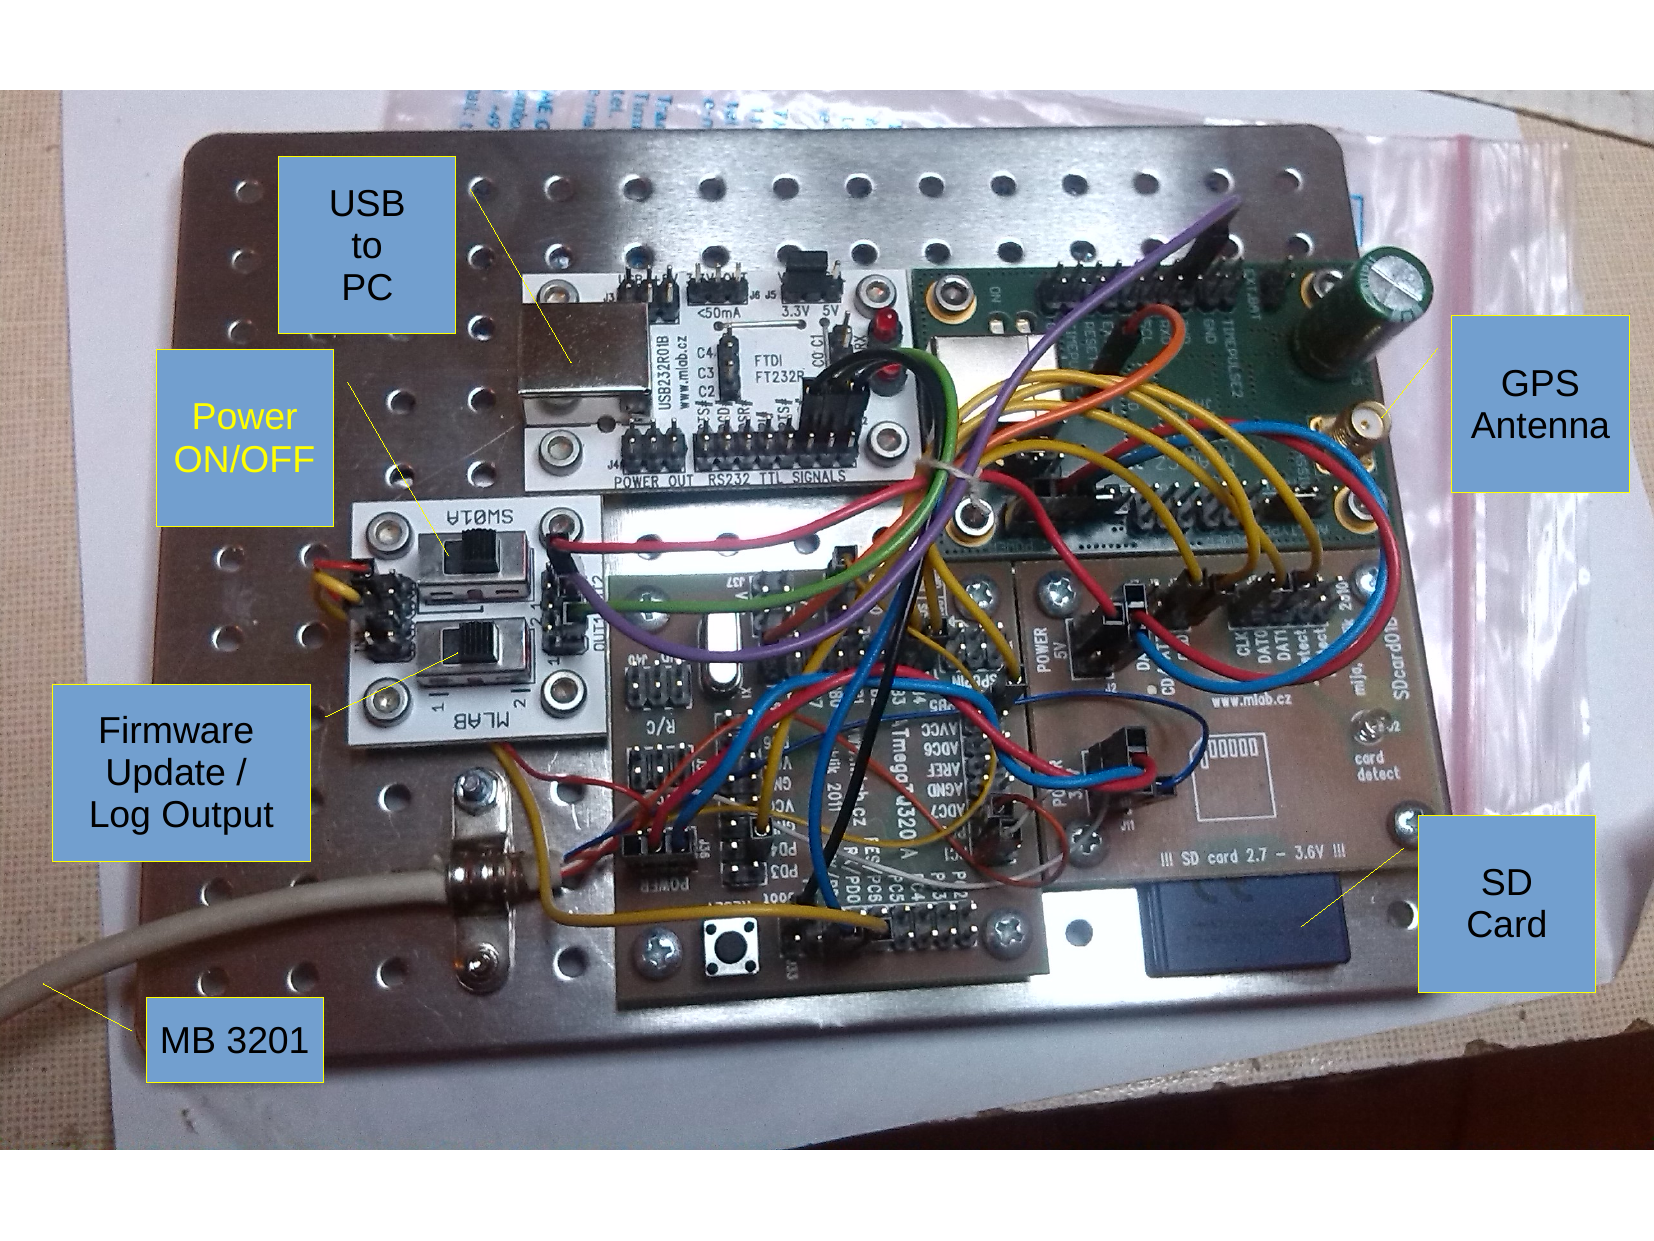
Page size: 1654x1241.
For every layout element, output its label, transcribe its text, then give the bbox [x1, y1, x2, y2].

text_box Power ON/OFF [156, 349, 333, 527]
text_box SD Card [1418, 815, 1595, 992]
text_box GPS Antenna [1452, 316, 1629, 493]
picture [0, 90, 1654, 1150]
text_box USB to PC [279, 157, 456, 334]
text_box Firmware Update / Log Output [52, 684, 310, 861]
text_box MB 3201 [146, 998, 323, 1083]
